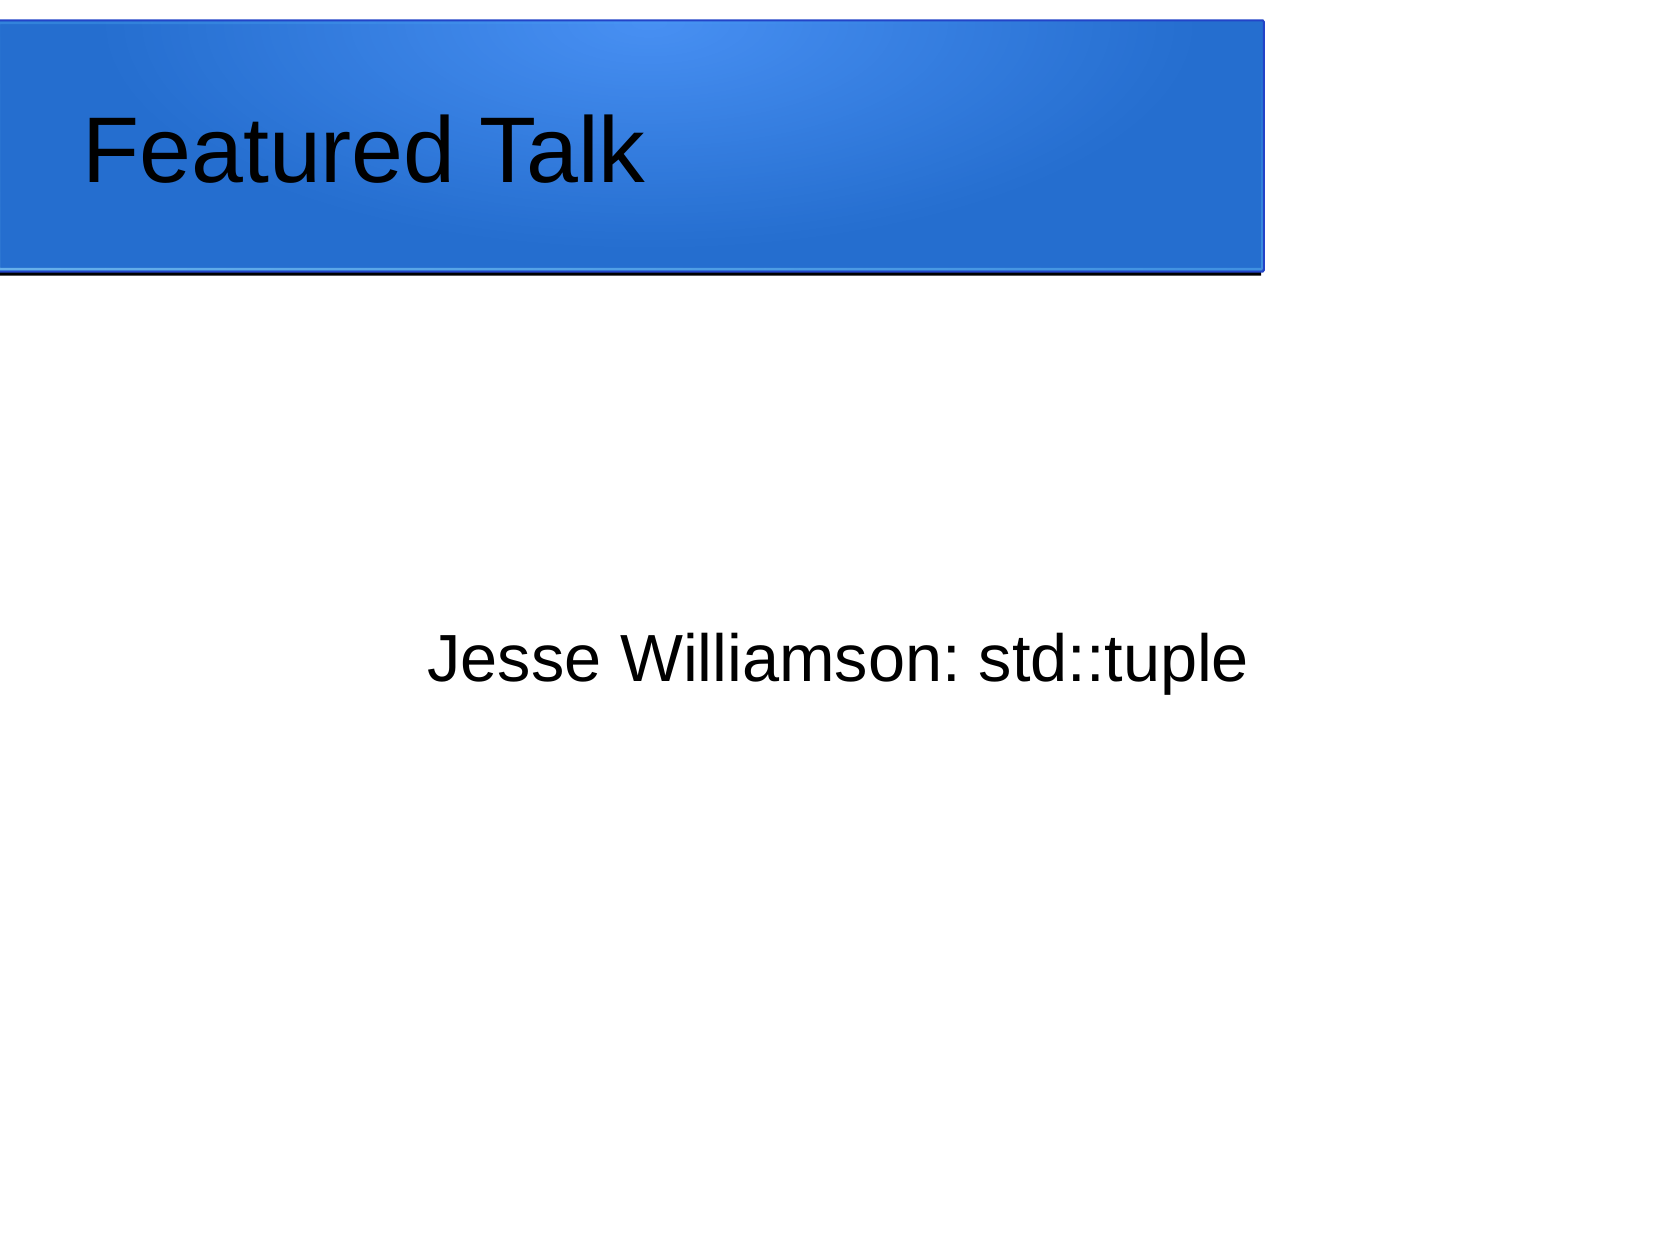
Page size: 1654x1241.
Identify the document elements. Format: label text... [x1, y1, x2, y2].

subtitle Jesse Williamson: std::tuple [82, 299, 1571, 1019]
title Featured Talk [82, 47, 1235, 252]
